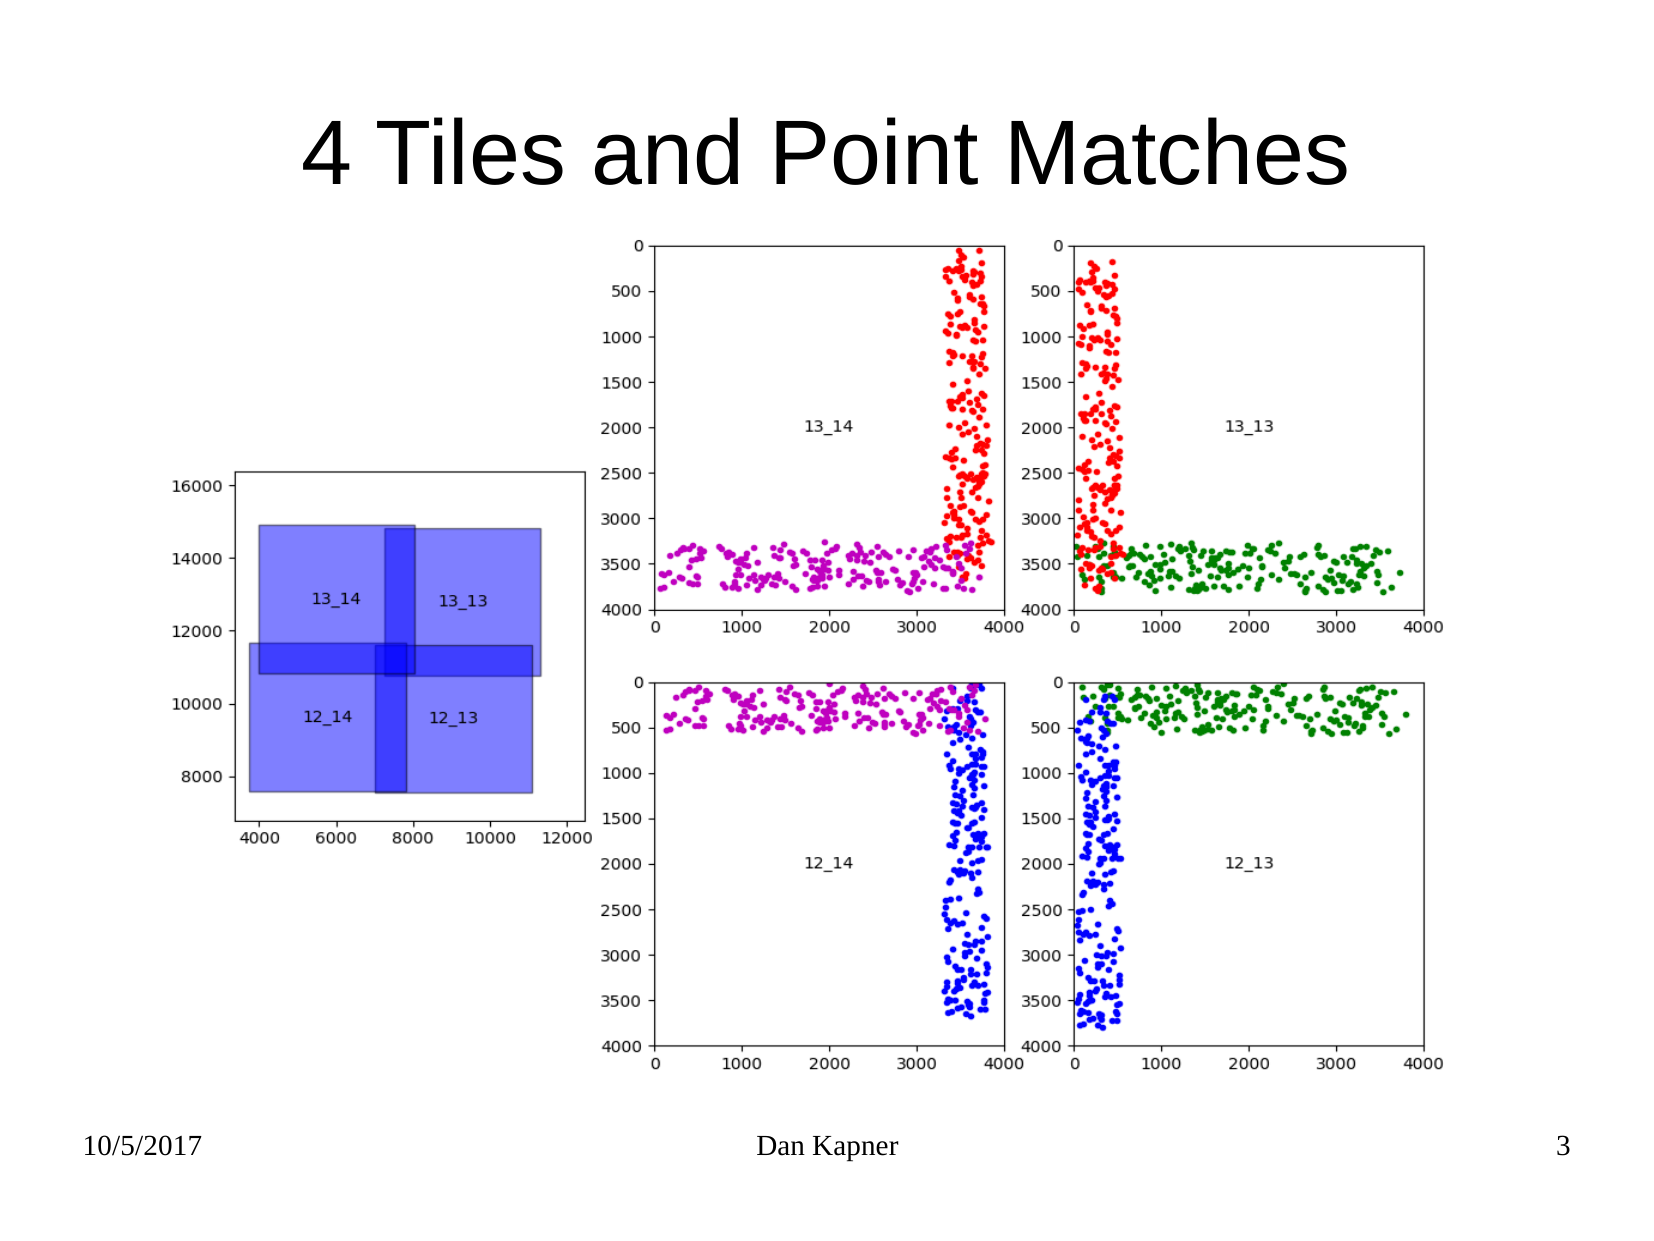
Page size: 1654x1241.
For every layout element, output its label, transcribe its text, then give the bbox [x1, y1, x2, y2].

picture [134, 225, 1471, 1081]
title 4 Tiles and Point Matches [82, 49, 1571, 257]
